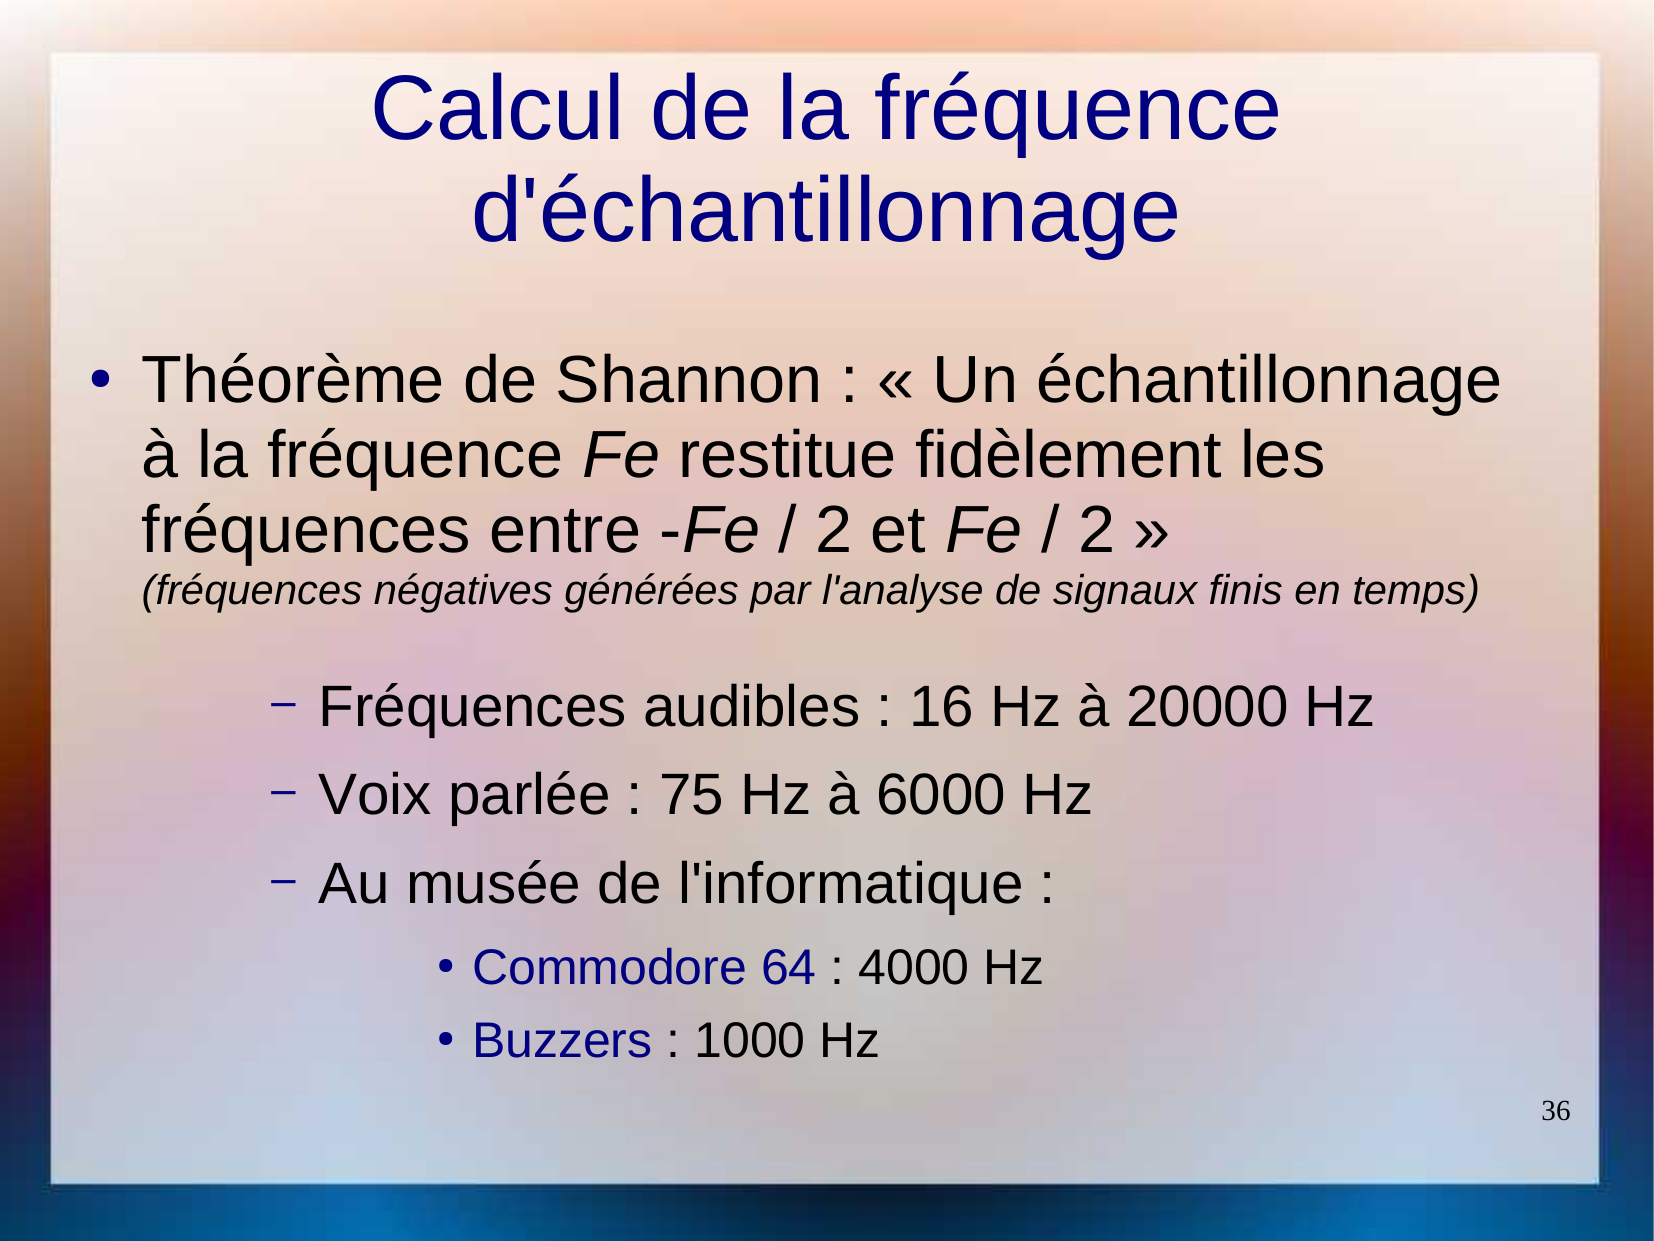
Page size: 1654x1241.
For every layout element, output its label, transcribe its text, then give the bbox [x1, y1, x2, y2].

picture [0, 0, 1654, 1241]
list Théorème de Shannon : « Un échantillonnage à la fréquence Fe restitue fidèlement les fréquences entre -Fe / 2 et Fe / 2 » (fréquences négatives générées par l'analyse de signaux finis en temps) [70, 342, 1559, 638]
title Calcul de la fréquence d'échantillonnage [82, 55, 1571, 263]
list Fréquences audibles : 16 Hz à 20000 Hz Voix parlée : 75 Hz à 6000 Hz Au musée de l'informatique : Commodore 64 : 4000 Hz Buzzers : 1000 Hz [82, 673, 1571, 1071]
